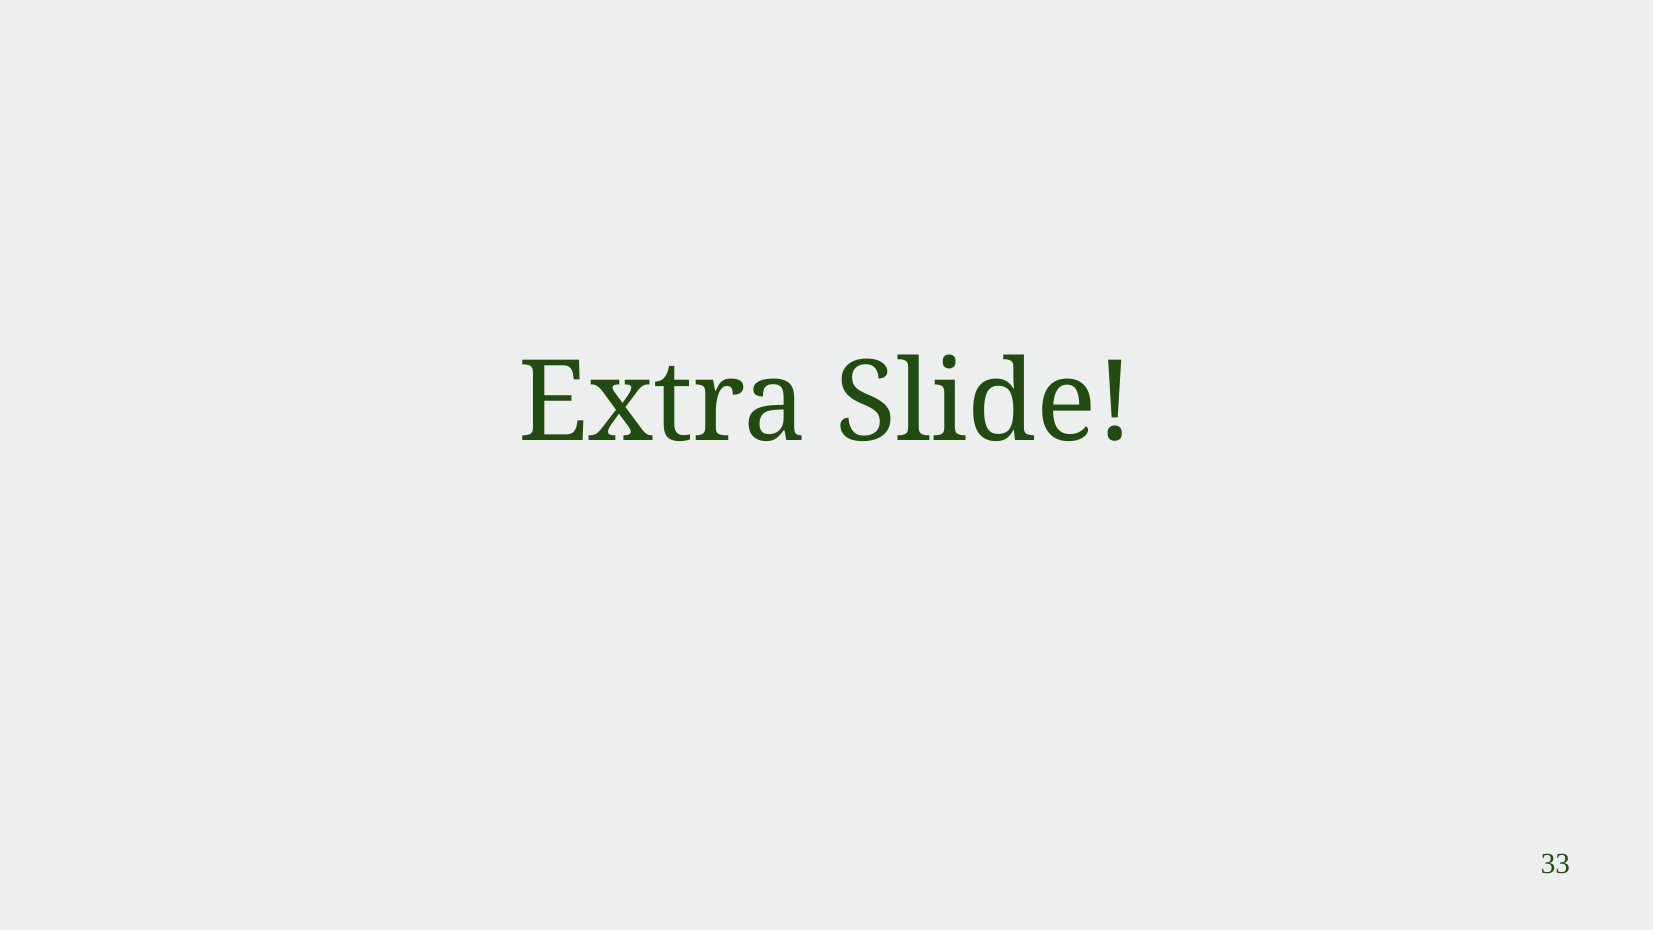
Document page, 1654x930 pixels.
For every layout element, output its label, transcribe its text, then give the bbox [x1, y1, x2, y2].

subtitle Extra Slide! [82, 37, 1571, 757]
